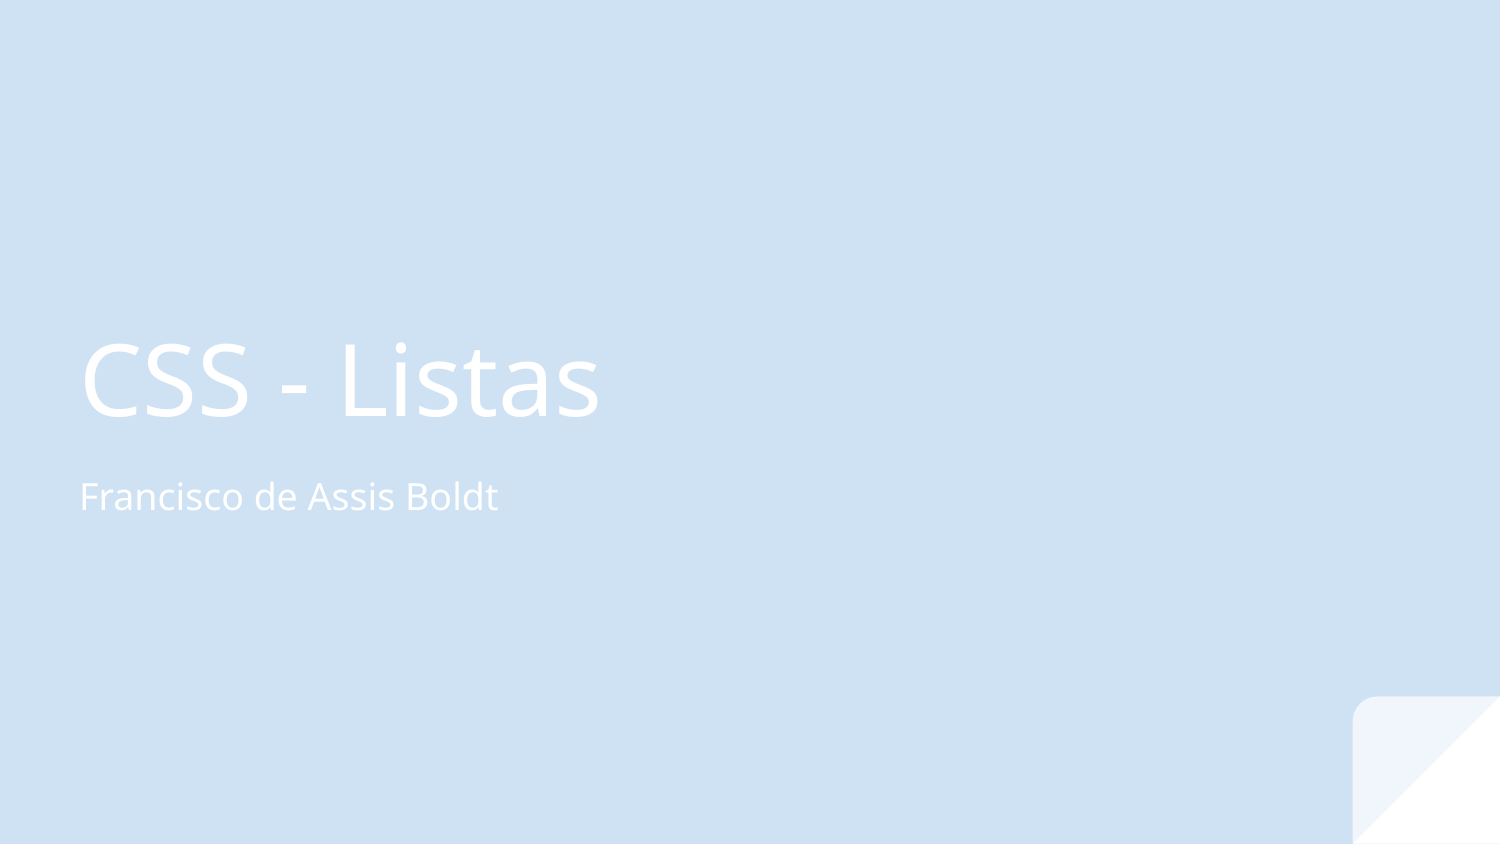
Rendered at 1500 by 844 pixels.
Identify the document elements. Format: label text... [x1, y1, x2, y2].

title CSS - Listas [64, 298, 1413, 452]
subtitle Francisco de Assis Boldt [64, 457, 1413, 529]
